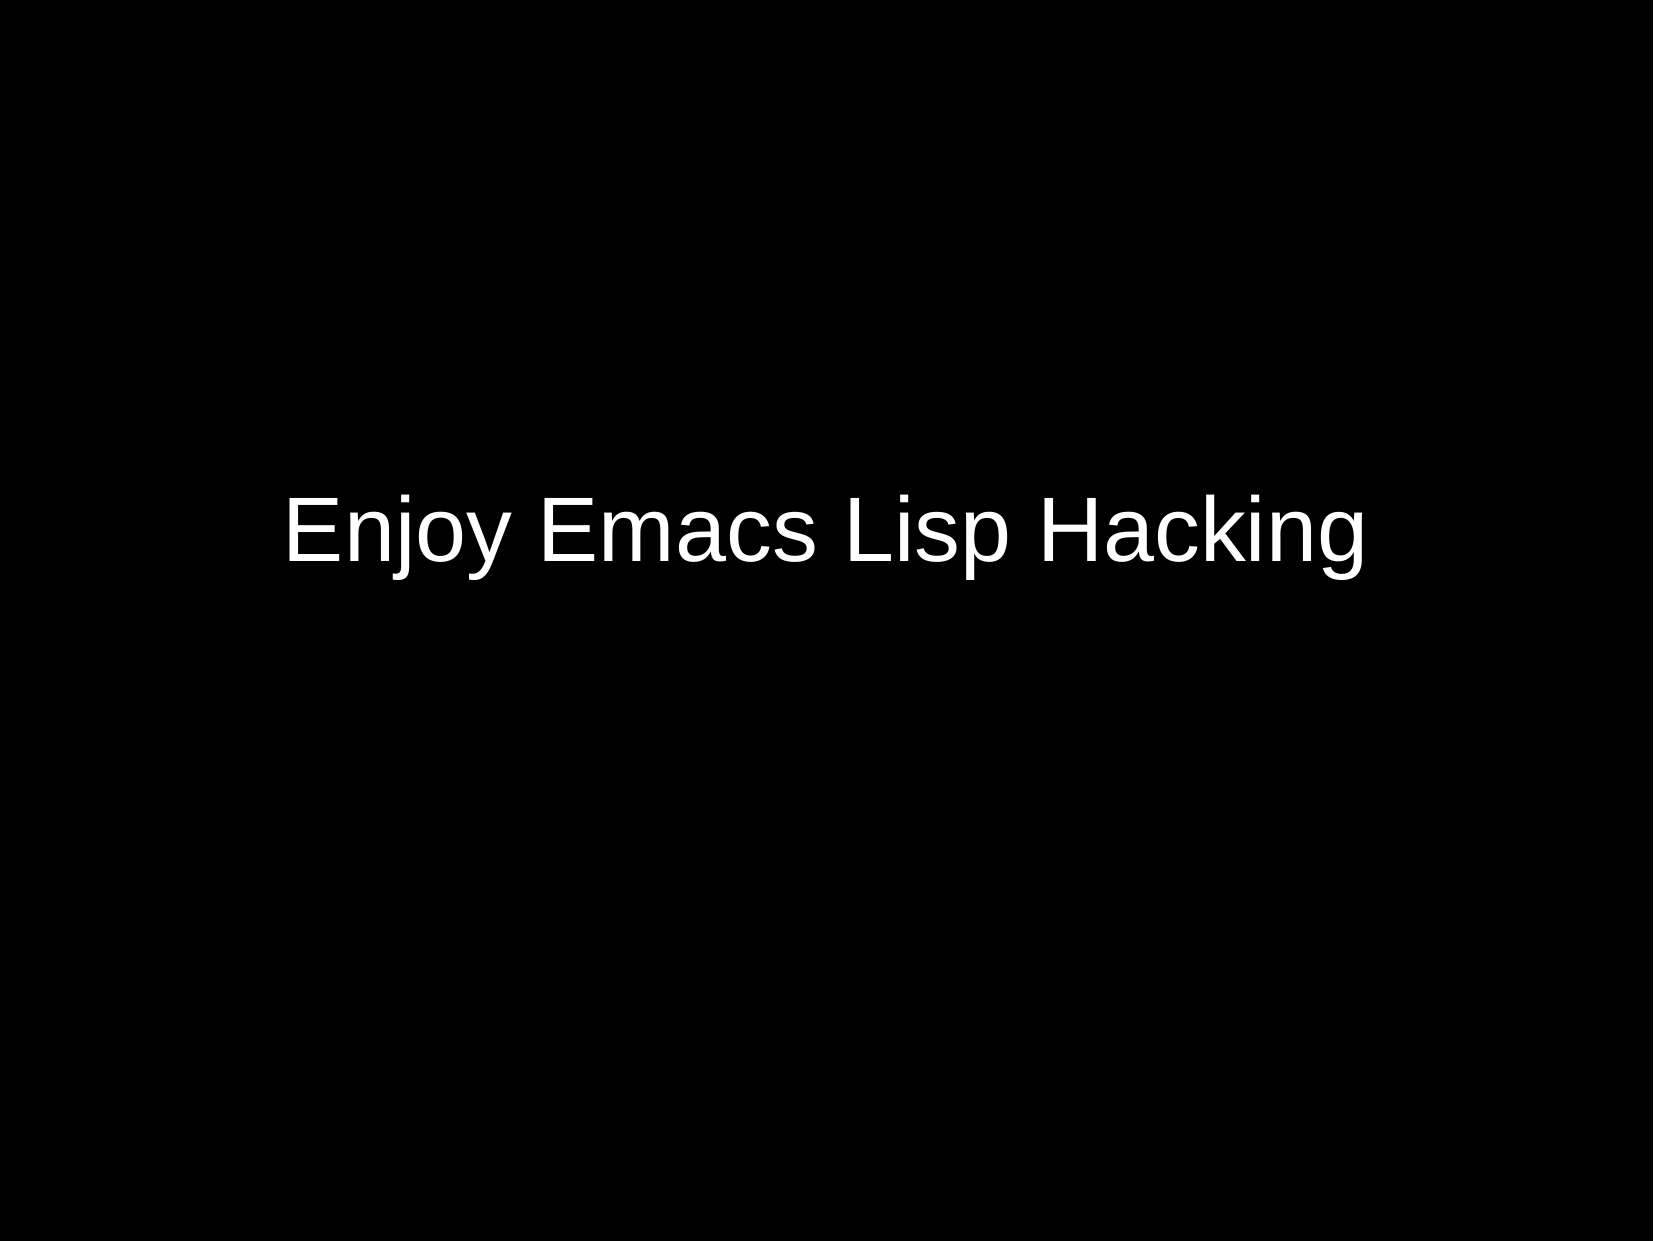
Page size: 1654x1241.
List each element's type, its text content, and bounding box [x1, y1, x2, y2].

subtitle Enjoy Emacs Lisp Hacking [82, 49, 1571, 1010]
